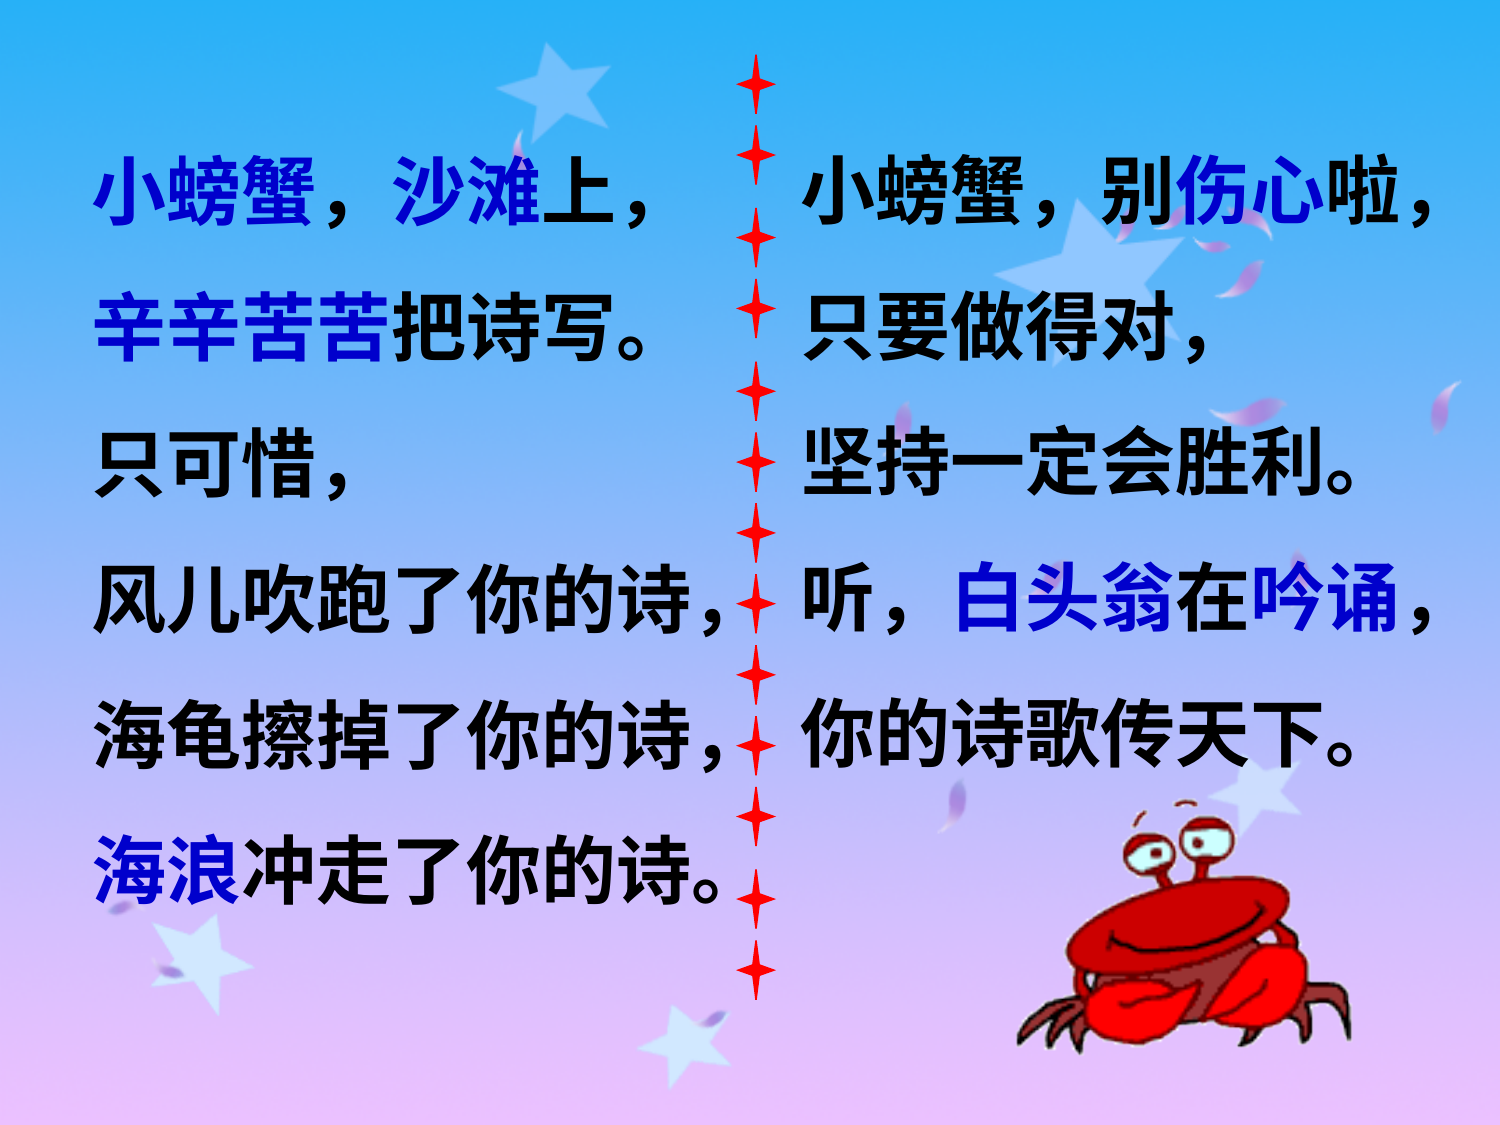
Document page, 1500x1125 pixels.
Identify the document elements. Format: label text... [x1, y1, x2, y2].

text_box [738, 786, 774, 847]
text_box [738, 645, 774, 705]
text_box [738, 503, 774, 563]
text_box 小螃蟹，别伤心啦， 只要做得对， 坚持一定会胜利。 听，白头翁在吟诵， 你的诗歌传天下。 [785, 0, 1500, 782]
text_box 小螃蟹，沙滩上， 辛辛苦苦把诗写。 只可惜， 风儿吹跑了你的诗， 海龟擦掉了你的诗， 海浪冲走了你的诗。 [76, 137, 833, 919]
text_box [738, 54, 774, 114]
text_box [738, 574, 774, 634]
text_box [738, 432, 774, 492]
text_box [738, 869, 774, 929]
text_box [738, 940, 774, 1000]
text_box [738, 207, 774, 268]
text_box [738, 125, 774, 185]
text_box [738, 716, 774, 776]
picture [1009, 786, 1361, 1078]
text_box [738, 278, 774, 339]
text_box [738, 361, 774, 421]
